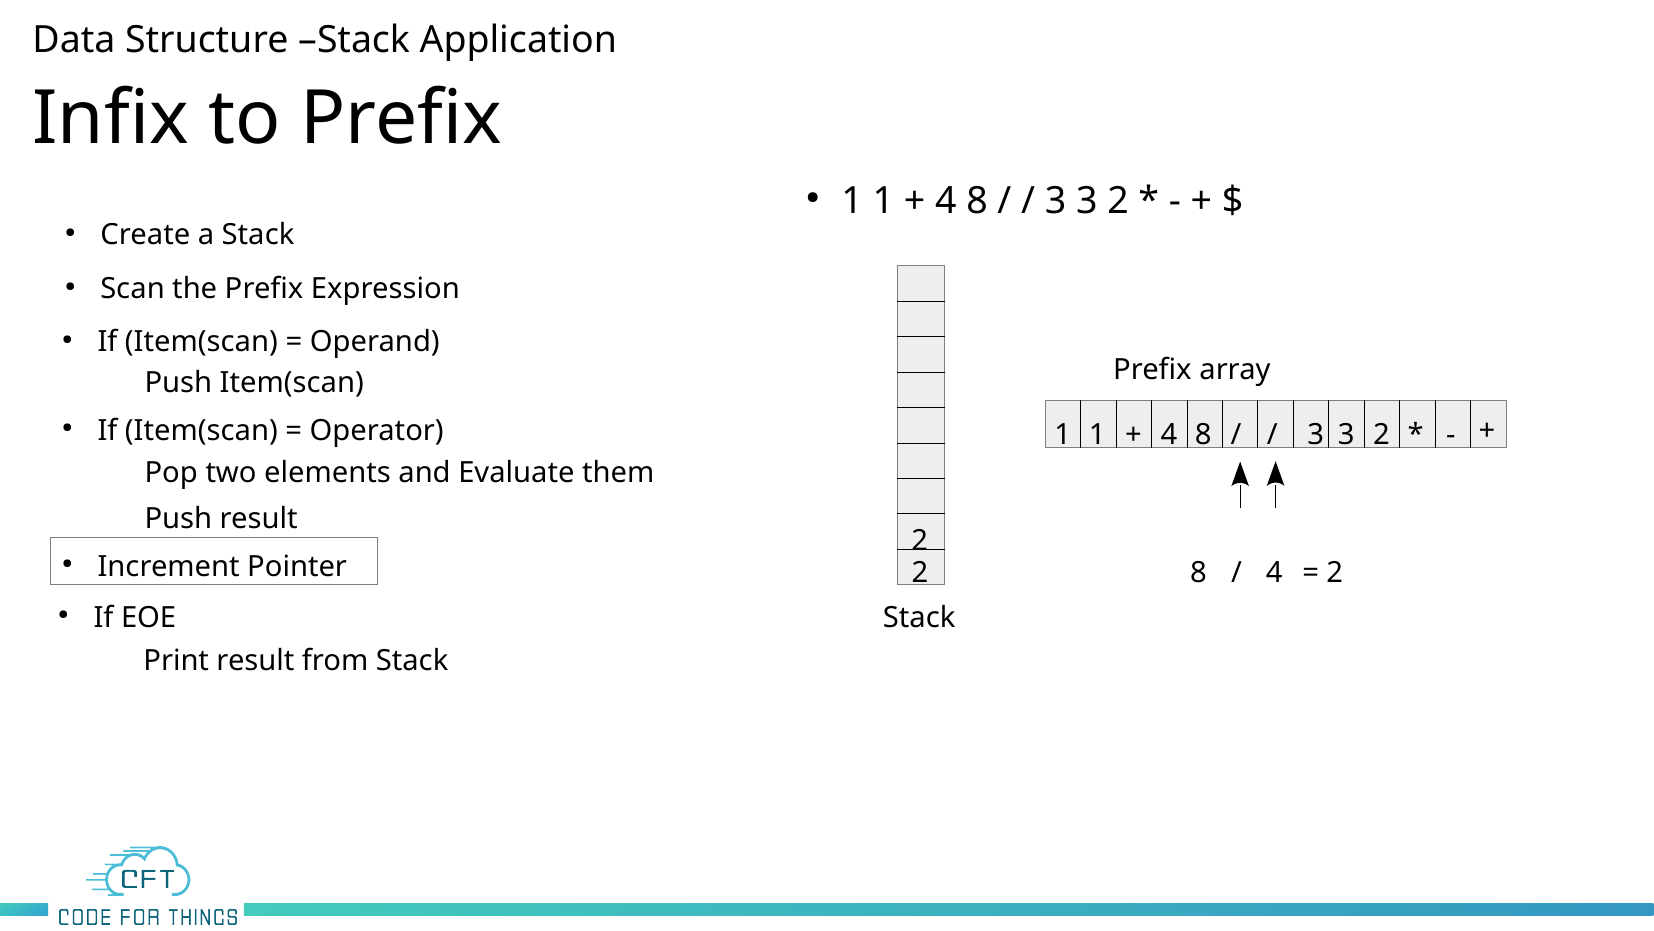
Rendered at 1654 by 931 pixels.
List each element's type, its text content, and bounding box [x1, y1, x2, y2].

text_box 1 [1039, 406, 1074, 456]
text_box / [1229, 406, 1252, 456]
text_box 3 [1341, 406, 1372, 456]
text_box 2 [1372, 406, 1407, 456]
text_box [1294, 400, 1328, 406]
text_box [1152, 400, 1187, 406]
text_box [897, 337, 945, 372]
text_box [897, 265, 945, 301]
text_box [1400, 400, 1435, 406]
text_box / [1216, 543, 1257, 593]
title Data Structure –Stack Application Infix to Prefix [32, 12, 1536, 166]
text_box Scan the Prefix Expression [50, 259, 537, 319]
text_box [1329, 400, 1364, 406]
text_box [1365, 400, 1399, 406]
text_box 1 1 + 4 8 / / 3 3 2 * - + $ [791, 165, 1377, 225]
text_box / [1252, 406, 1292, 456]
text_box [1117, 400, 1151, 406]
text_box [1081, 400, 1116, 406]
text_box [1188, 400, 1222, 406]
text_box 2 [896, 543, 946, 593]
text_box [897, 479, 945, 512]
text_box [1045, 400, 1080, 406]
text_box Create a Stack [50, 206, 355, 266]
text_box 4 [1257, 543, 1287, 593]
text_box 1 [1074, 406, 1123, 456]
text_box + [1463, 401, 1518, 452]
text_box * [1407, 406, 1431, 456]
text_box = 2 [1287, 543, 1382, 593]
text_box 8 [1175, 543, 1216, 593]
text_box + [1123, 406, 1145, 456]
text_box [897, 444, 945, 478]
text_box [897, 408, 945, 443]
text_box 8 [1180, 406, 1229, 456]
text_box Push Item(scan) [94, 373, 426, 401]
text_box Prefix array [1098, 341, 1312, 391]
text_box 2 [896, 512, 945, 543]
picture [59, 846, 237, 925]
text_box [1258, 400, 1293, 406]
text_box Push result [94, 490, 426, 550]
text_box Print result from Stack [93, 631, 615, 691]
text_box Pop two elements and Evaluate them [94, 443, 709, 502]
text_box - [1431, 406, 1472, 456]
text_box 3 [1292, 406, 1341, 456]
text_box [1436, 400, 1470, 406]
text_box [897, 302, 945, 336]
text_box Increment Pointer [47, 537, 621, 597]
text_box [897, 373, 945, 407]
text_box If EOE [43, 588, 375, 638]
text_box If (Item(scan) = Operator) [47, 401, 496, 461]
text_box 4 [1145, 406, 1180, 456]
text_box [1223, 400, 1257, 406]
text_box If (Item(scan) = Operand) [47, 312, 491, 373]
text_box Stack [868, 588, 979, 638]
